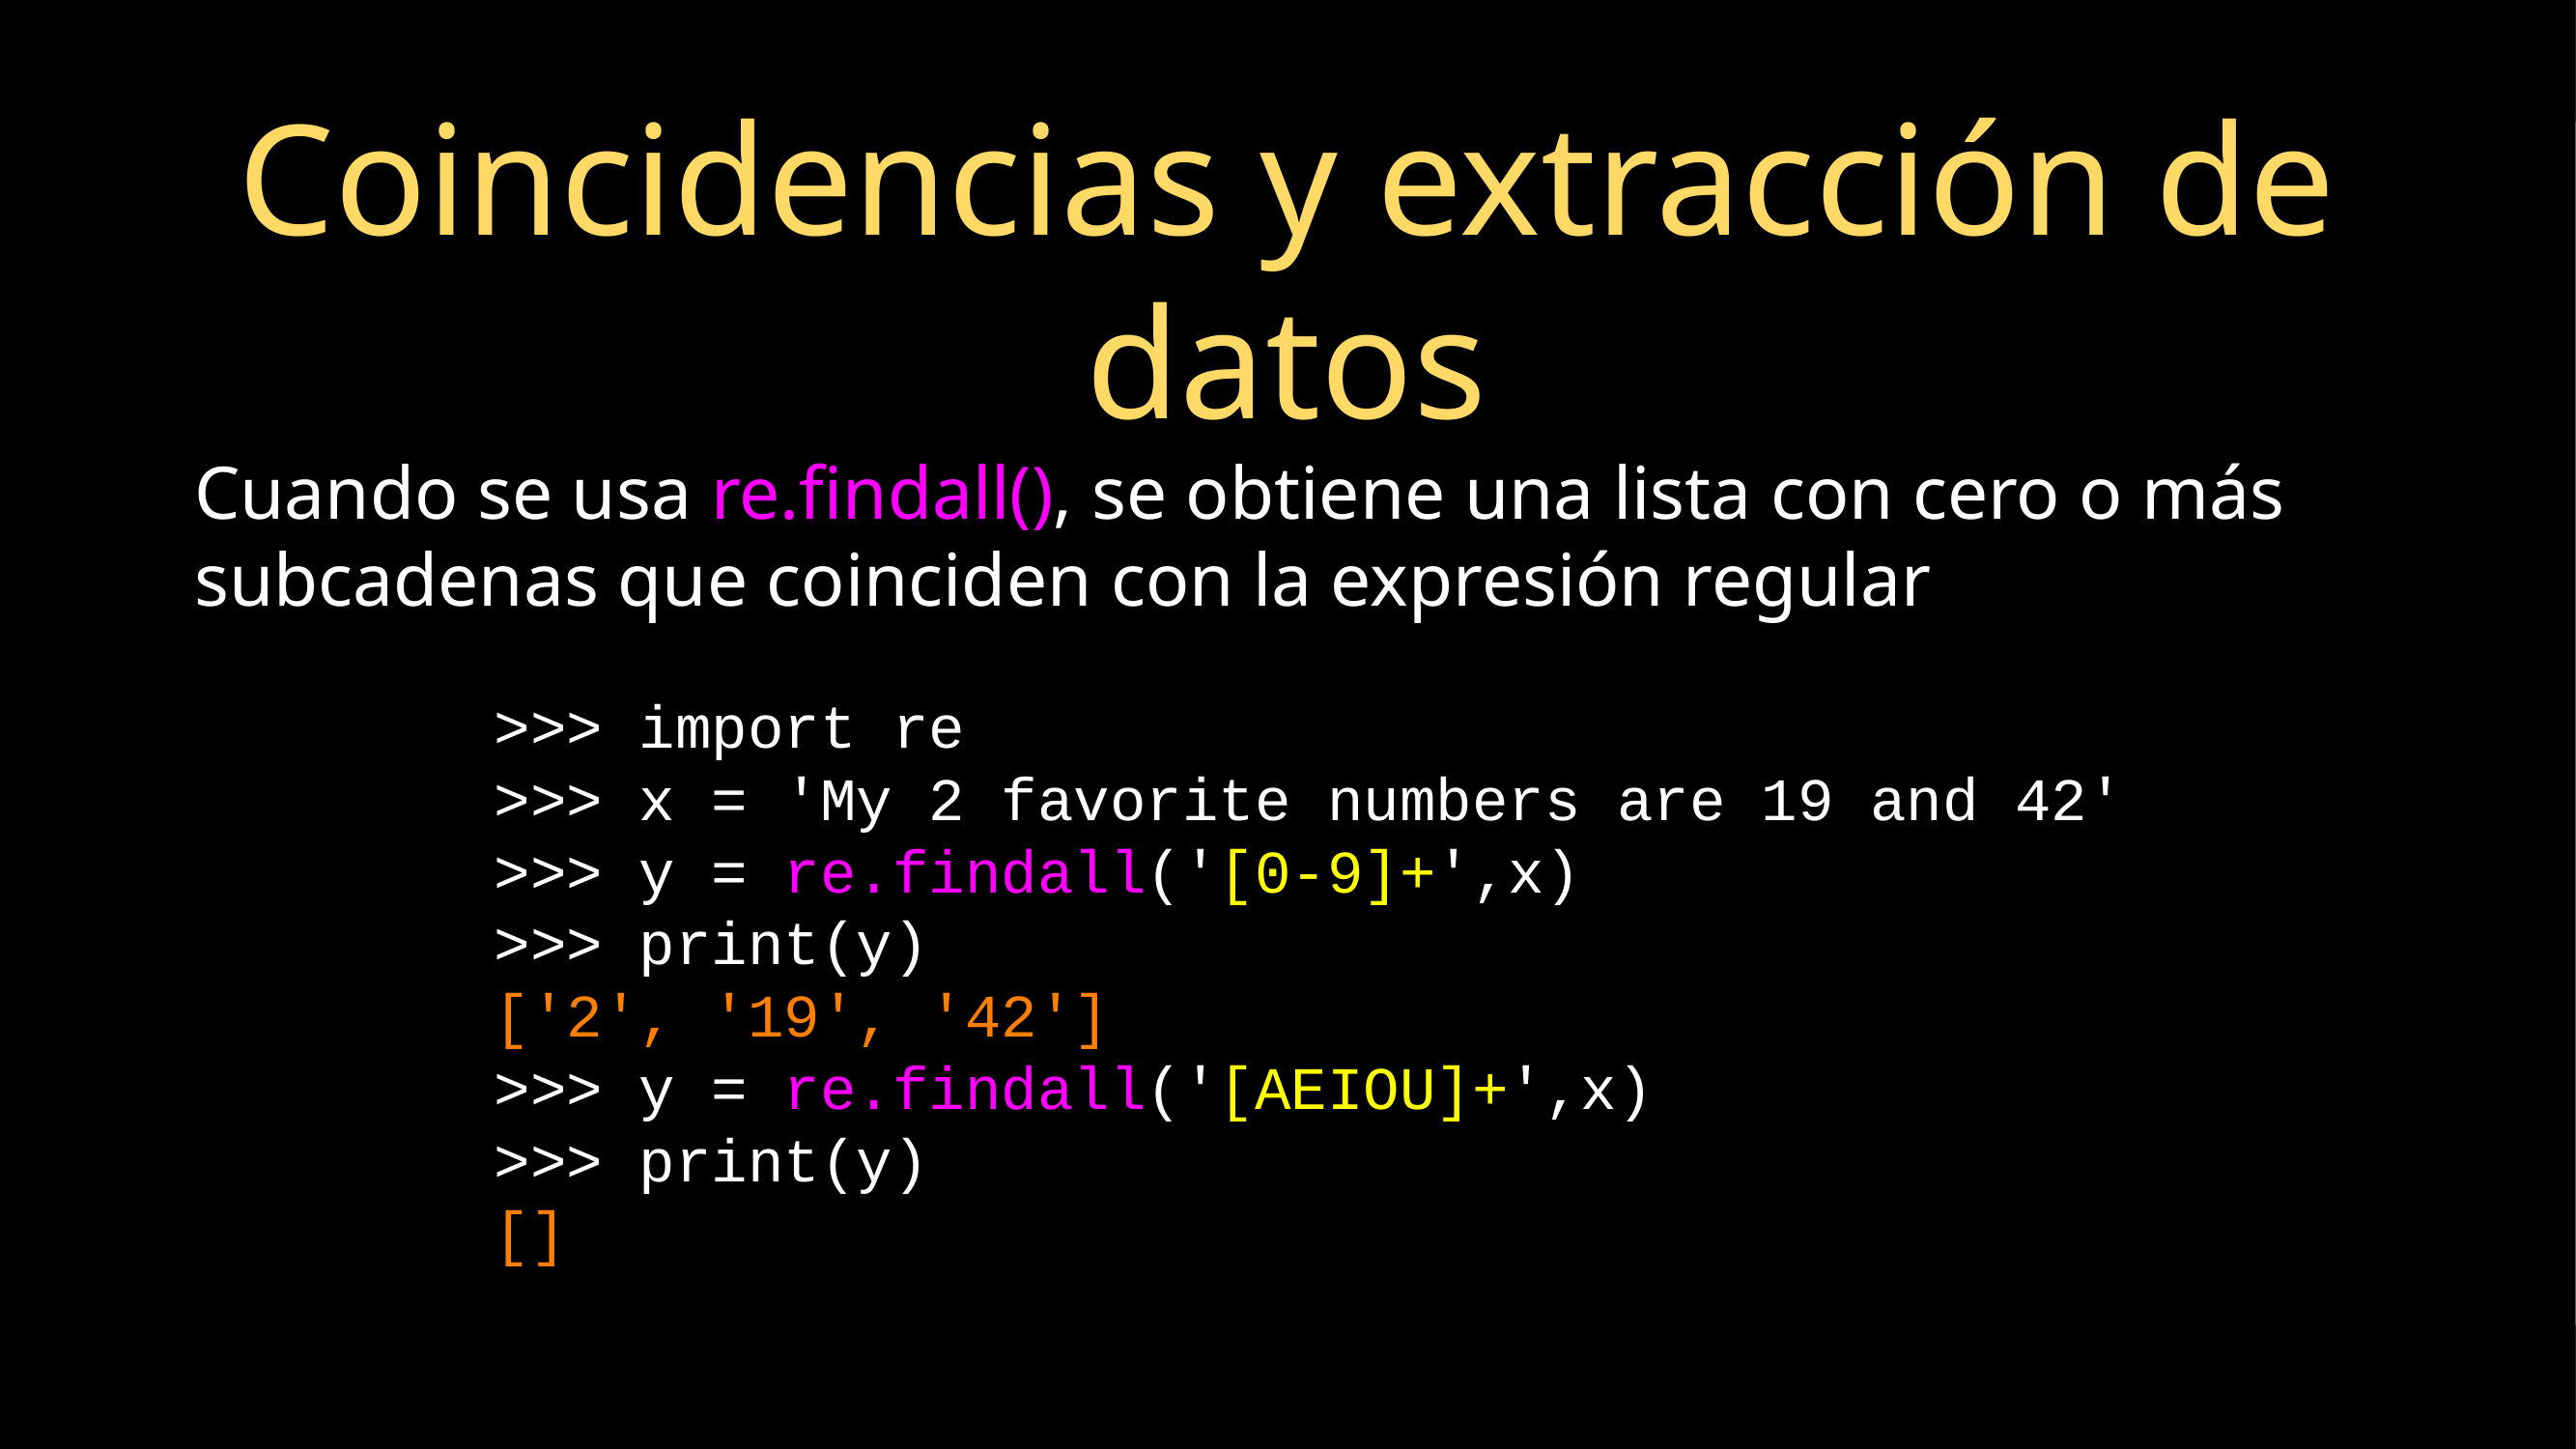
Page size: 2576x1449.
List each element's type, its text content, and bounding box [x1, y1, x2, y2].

text_box >>> import re >>> x = 'My 2 favorite numbers are 19 and 42' >>> y = re.findall('[0-9]+',x) >>> print(y) ['2', '19', '42'] >>> y = re.findall('[AEIOU]+',x) >>> print(y) [] [494, 694, 2345, 1261]
title Coincidencias y extracción de datos [183, 128, 2391, 403]
list Cuando se usa re.findall(), se obtiene una lista con cero o más subcadenas que coinciden con la expresión regular [187, 440, 2396, 685]
